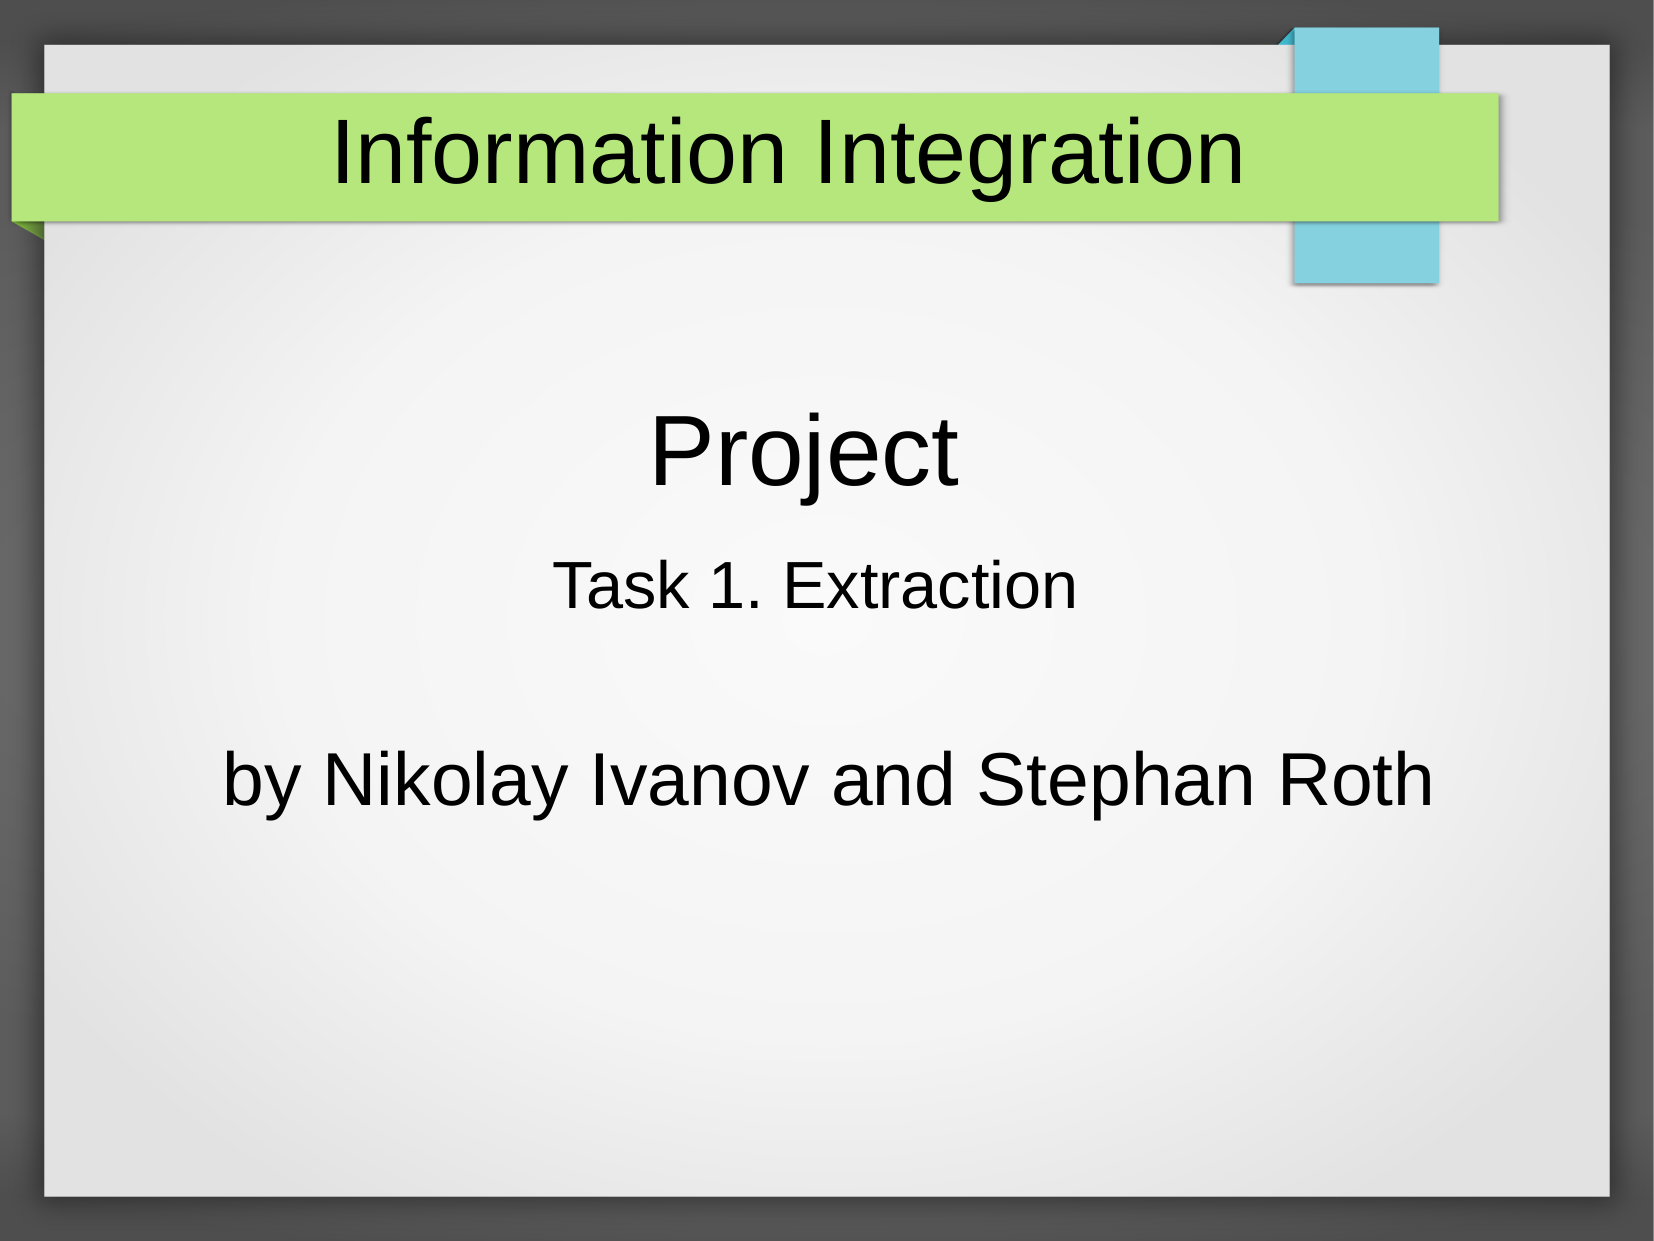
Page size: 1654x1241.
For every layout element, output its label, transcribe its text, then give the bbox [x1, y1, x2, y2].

subtitle Task 1. Extraction [71, 225, 1561, 946]
title Information Integration [0, 47, 1444, 256]
picture [0, 0, 1654, 1241]
text_box by Nikolay Ivanov and Stephan Roth [165, 690, 1474, 870]
text_box Project [150, 360, 1459, 541]
